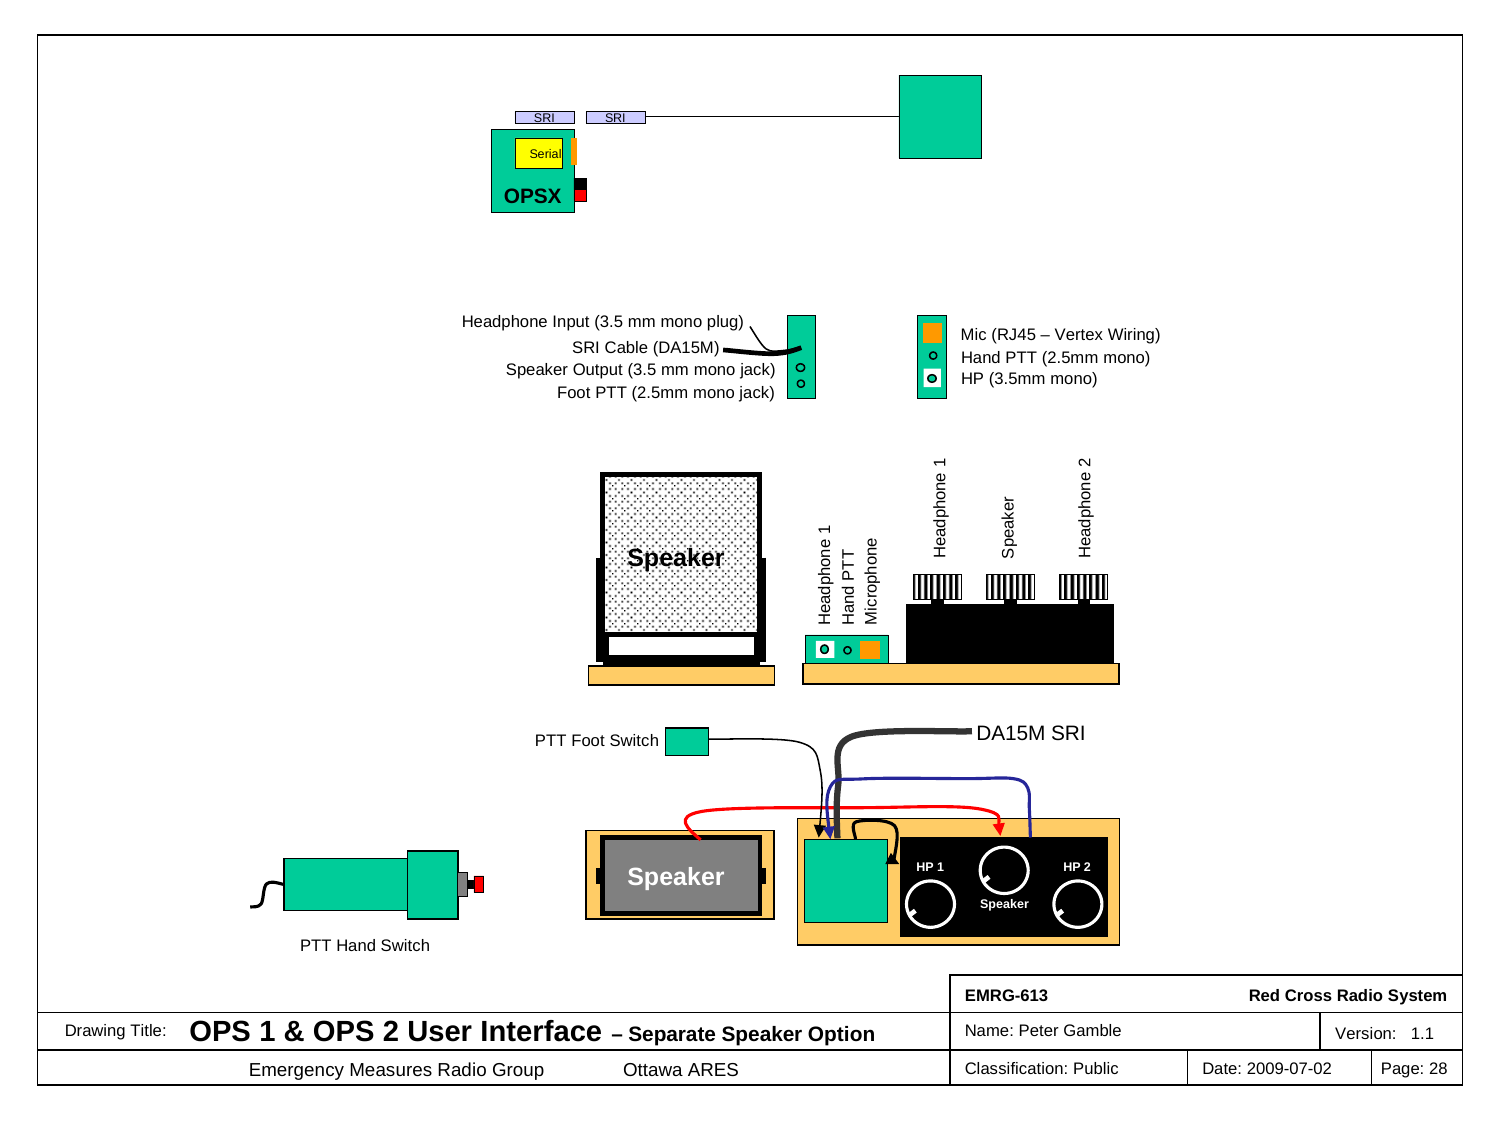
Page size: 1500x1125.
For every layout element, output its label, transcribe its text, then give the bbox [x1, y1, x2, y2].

text_box Speaker [612, 534, 741, 580]
text_box Serial [514, 137, 563, 169]
text_box [602, 474, 760, 635]
text_box HP (3.5mm mono) [946, 360, 1113, 396]
text_box Speaker Output (3.5 mm mono jack) [490, 350, 791, 387]
text_box SRI [585, 111, 646, 124]
text_box PTT Hand Switch [285, 927, 446, 963]
text_box [840, 818, 863, 839]
text_box [924, 369, 940, 387]
text_box Headphone 1 [921, 443, 957, 574]
text_box PTT Foot Switch [520, 722, 674, 759]
text_box OPSX [479, 175, 587, 216]
text_box Speaker [989, 481, 1025, 574]
text_box Foot PTT (2.5mm mono jack) [542, 387, 791, 410]
text_box [585, 830, 775, 919]
text_box [588, 665, 775, 686]
text_box SRI Cable (DA15M) [557, 339, 735, 350]
text_box [803, 604, 1119, 685]
text_box [473, 875, 484, 893]
text_box DA15M SRI [961, 711, 1101, 752]
text_box Emergency Measures Radio Group Ottawa ARES [50, 1049, 938, 1086]
text_box [797, 818, 1120, 946]
text_box SRI [514, 111, 574, 124]
text_box [458, 872, 468, 896]
text_box [913, 574, 962, 600]
text_box [816, 641, 834, 657]
text_box [855, 822, 895, 856]
text_box Hand PTT (2.5mm mono) [946, 338, 1166, 375]
text_box HP 2 [1048, 850, 1106, 882]
text_box OPS 1 & OPS 2 User Interface – Separate Speaker Option [174, 1004, 891, 1056]
text_box Mic (RJ45 – Vertex Wiring) [945, 315, 1176, 352]
text_box [1059, 574, 1108, 600]
text_box Speaker [612, 852, 741, 899]
text_box Microphone [852, 523, 888, 640]
text_box HP 1 [901, 850, 960, 882]
text_box [861, 642, 879, 658]
text_box Headphone 1 [805, 510, 842, 641]
text_box [924, 324, 941, 342]
text_box Speaker [965, 888, 1044, 919]
text_box Page: <number> [1362, 1049, 1463, 1086]
text_box Hand PTT [829, 534, 866, 641]
text_box [986, 574, 1035, 600]
text_box Headphone Input (3.5 mm mono plug) [446, 303, 760, 339]
text_box Headphone 2 [1066, 443, 1102, 574]
